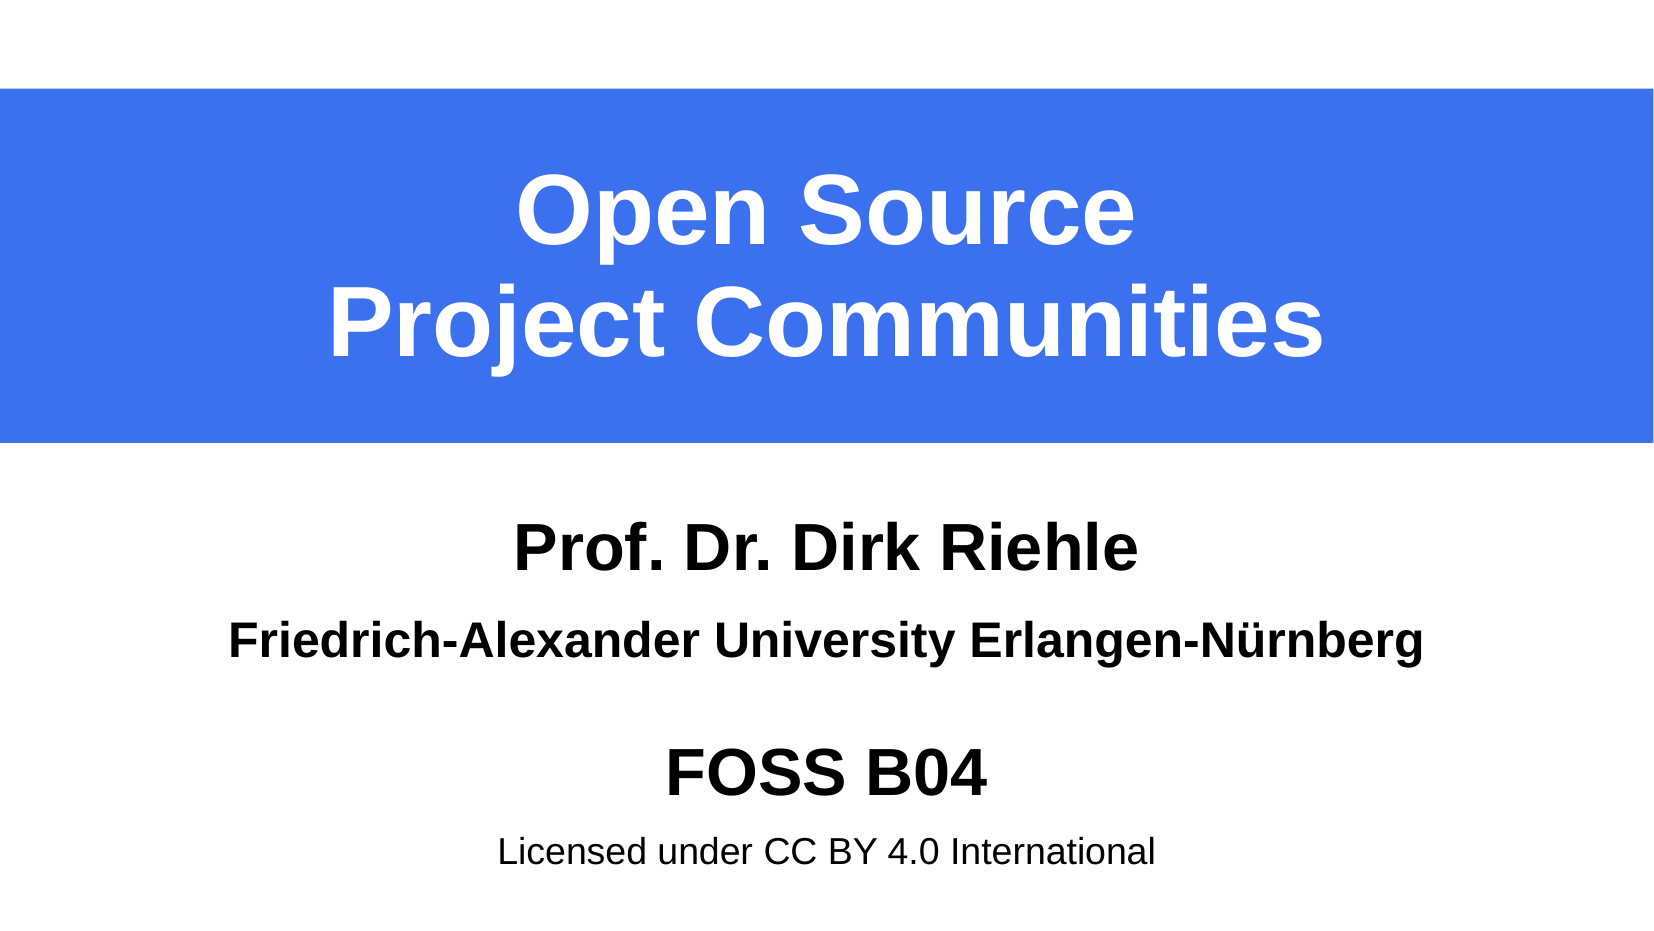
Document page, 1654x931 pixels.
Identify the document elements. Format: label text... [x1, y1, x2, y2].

title Open Source Project Communities [0, 88, 1654, 443]
subtitle Prof. Dr. Dirk Riehle Friedrich-Alexander University Erlangen-Nürnberg FOSS B04 Licensed under CC BY 4.0 International [29, 472, 1625, 886]
